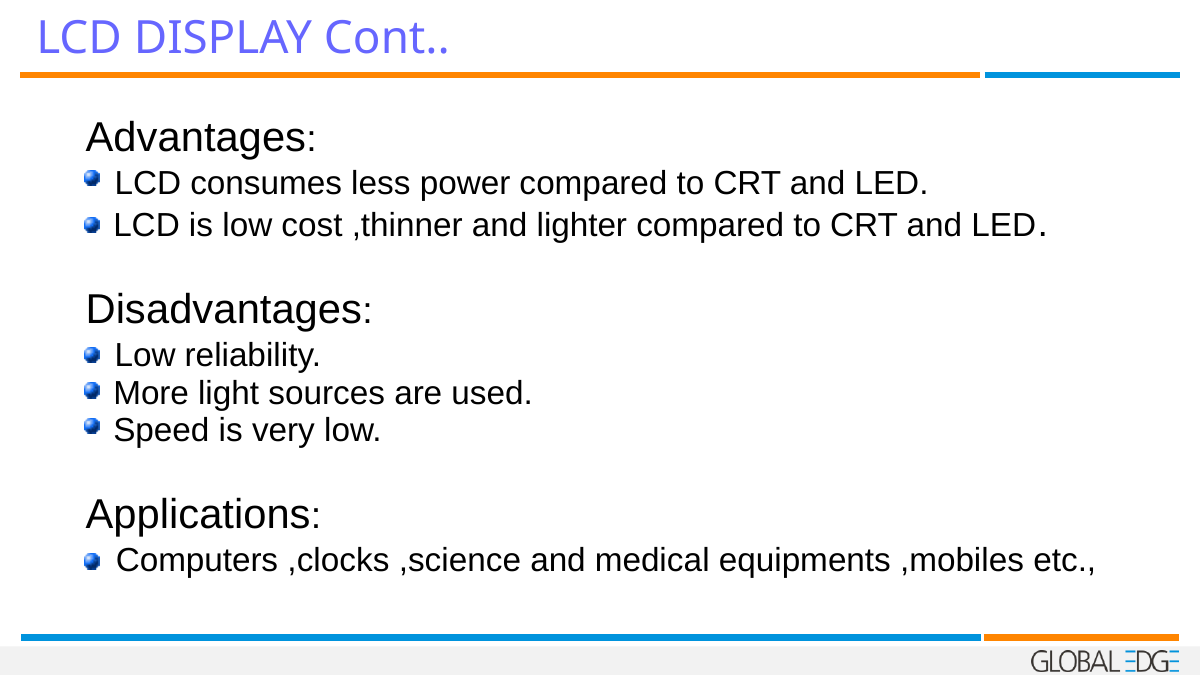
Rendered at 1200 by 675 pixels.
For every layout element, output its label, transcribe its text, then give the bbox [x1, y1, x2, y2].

picture [1031, 650, 1179, 672]
picture [84, 217, 100, 234]
picture [84, 347, 100, 363]
picture [84, 170, 100, 186]
picture [84, 382, 100, 399]
picture [84, 418, 100, 434]
text_box Advantages: LCD consumes less power compared to CRT and LED. LCD is low cost ,thinner and lighter compared to CRT and LED. Disadvantages: Low reliability. More light sources are used. Speed is very low. Applications: Computers ,clocks ,science and medical equipments ,mobiles etc., [70, 106, 1133, 590]
picture [84, 553, 100, 570]
title LCD DISPLAY Cont.. [12, 9, 1088, 64]
